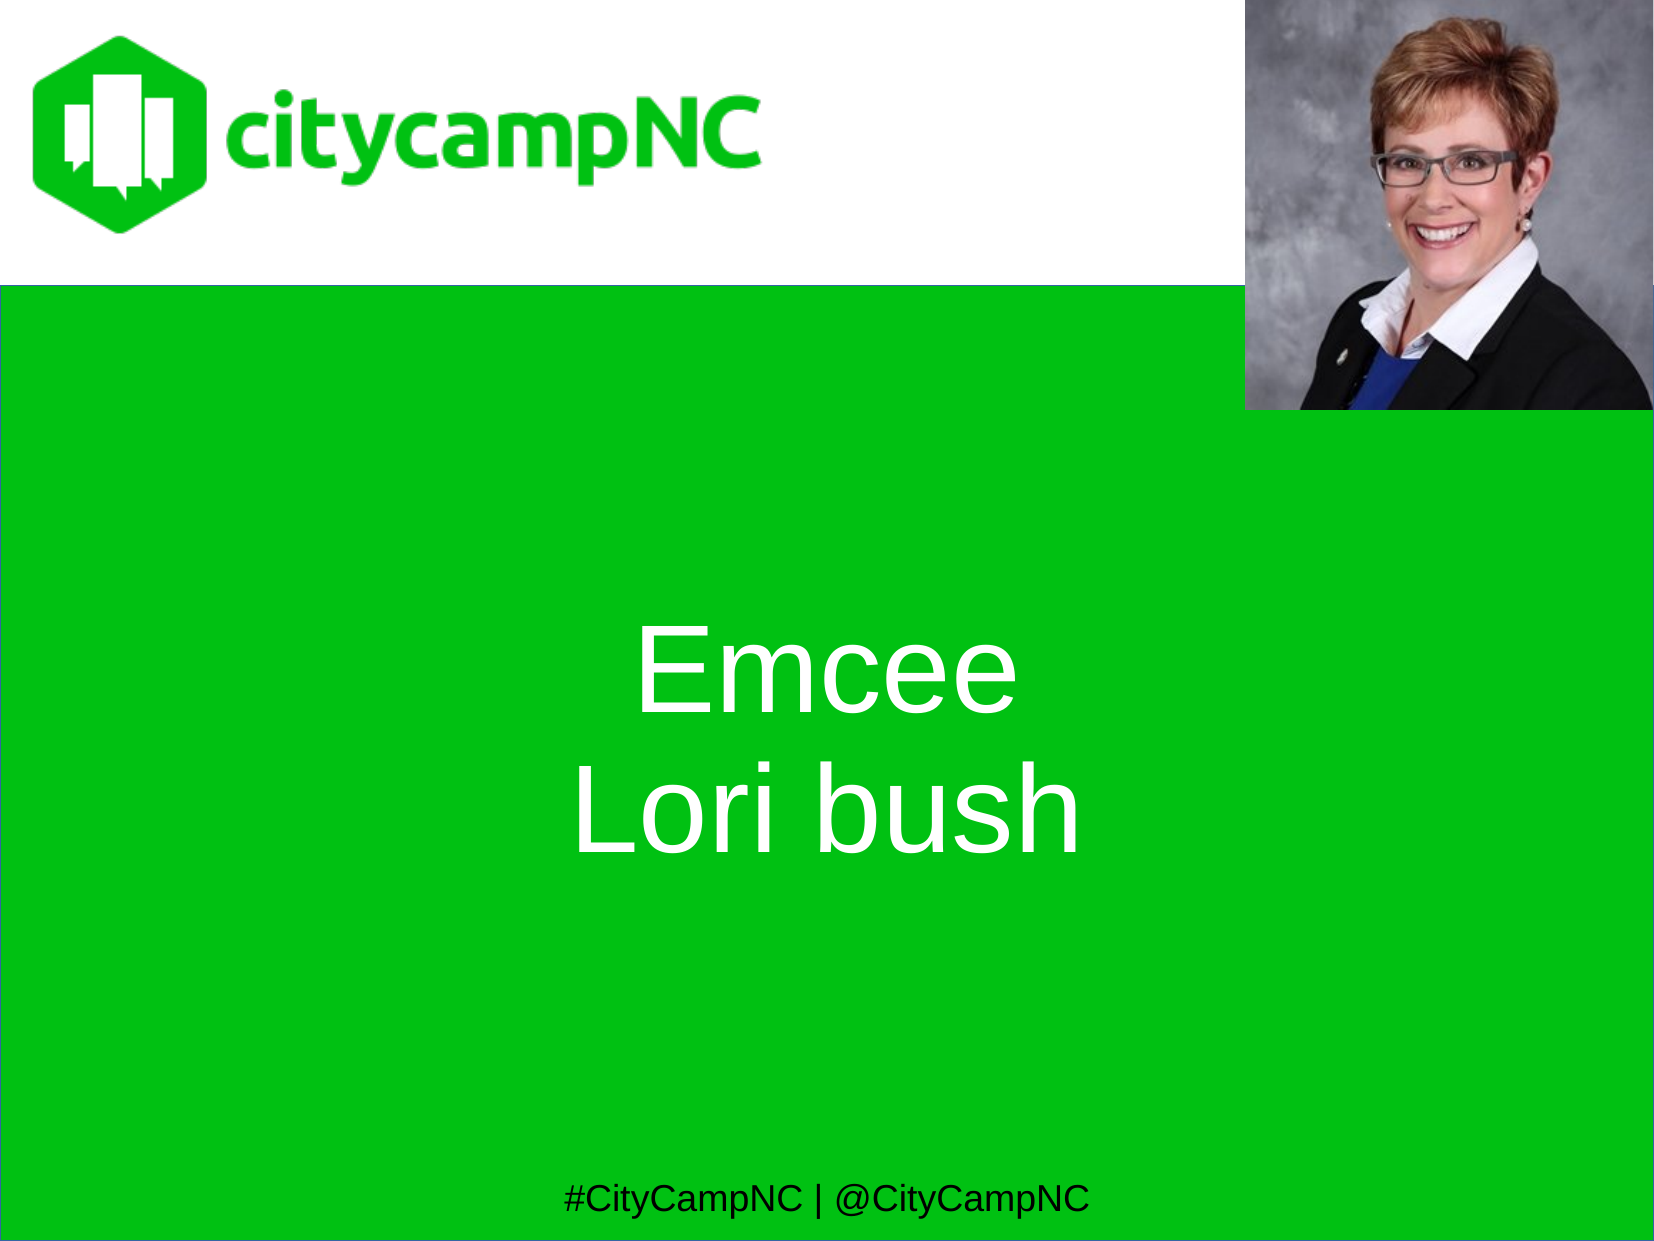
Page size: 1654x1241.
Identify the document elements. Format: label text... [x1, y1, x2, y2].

text_box Emcee Lori bush [554, 591, 1099, 887]
picture [0, 3, 794, 267]
picture [1245, 0, 1654, 410]
